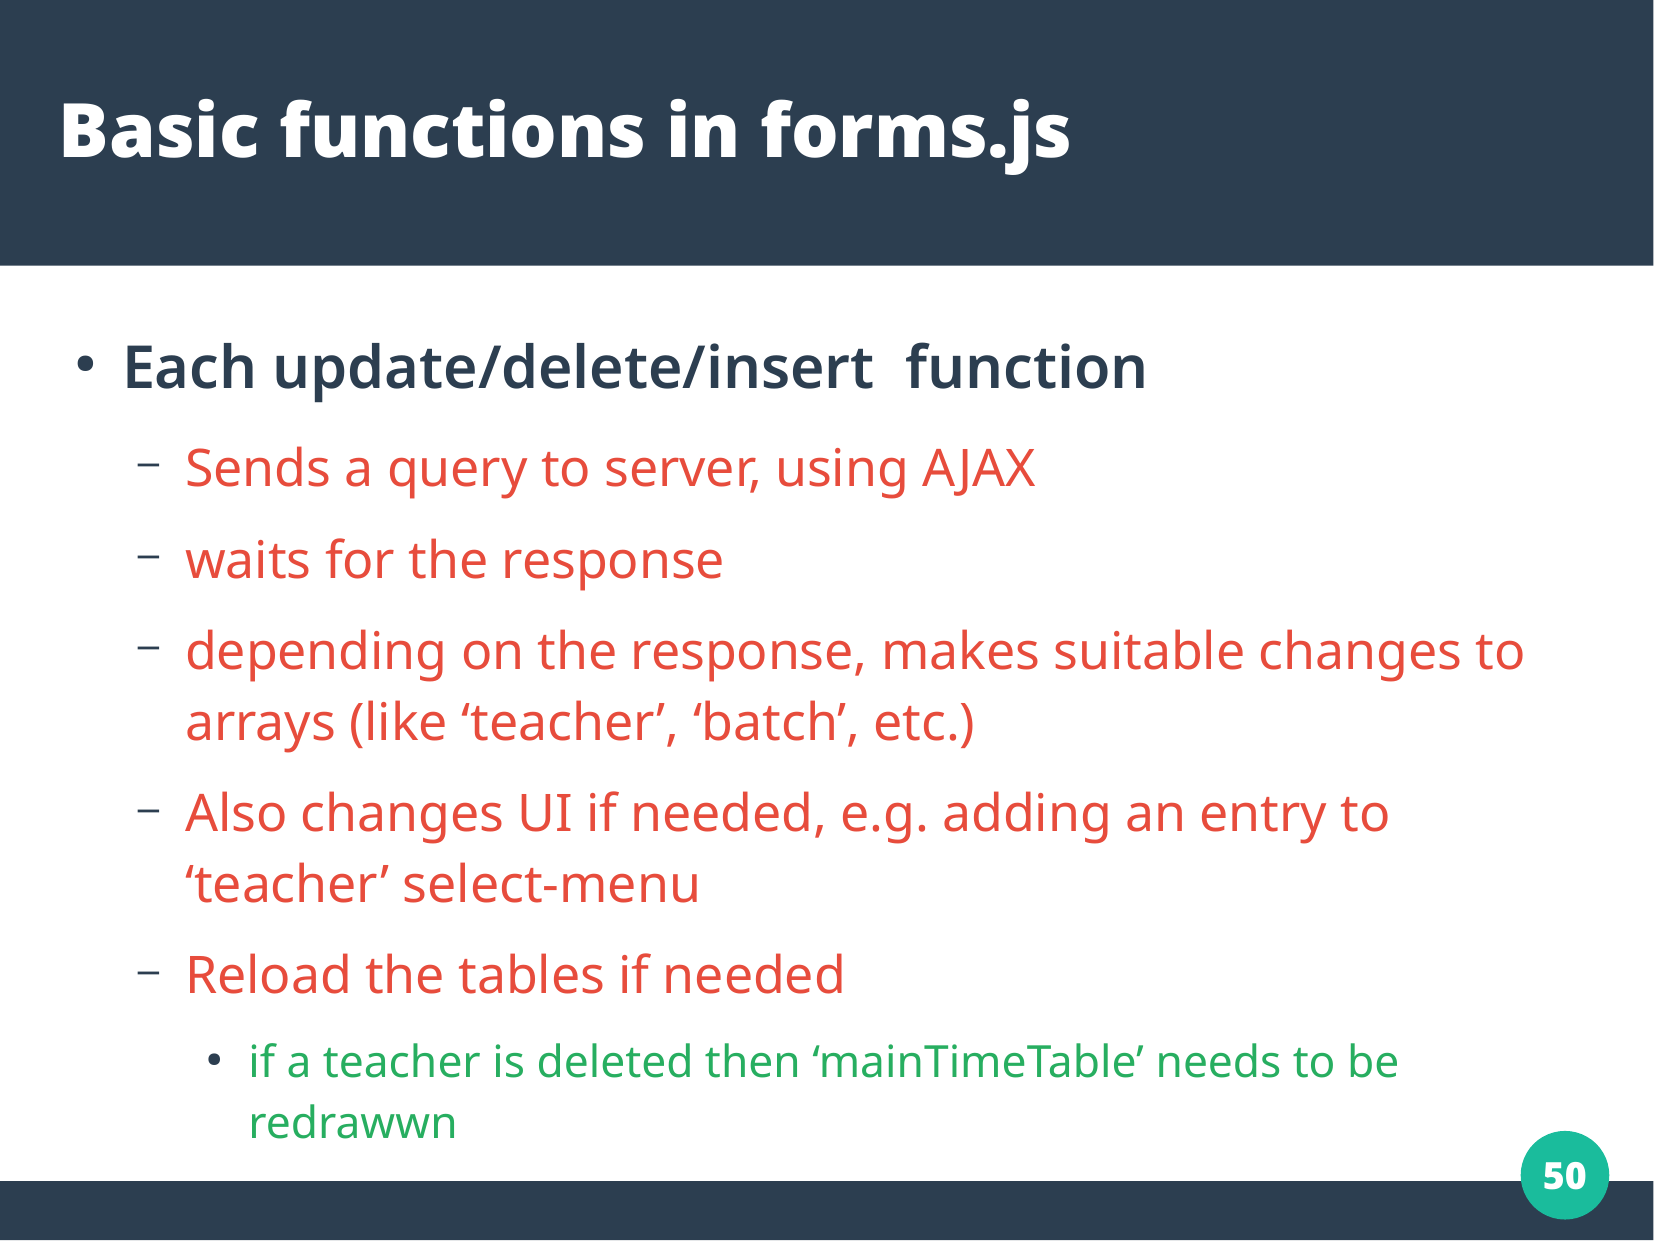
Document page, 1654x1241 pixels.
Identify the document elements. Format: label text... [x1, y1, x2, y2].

list Each update/delete/insert function Sends a query to server, using AJAX waits for the response depending on the response, makes suitable changes to arrays (like ‘teacher’, ‘batch’, etc.) Also changes UI if needed, e.g. adding an entry to ‘teacher’ select-menu Reload the tables if needed if a teacher is deleted then ‘mainTimeTable’ needs to be redrawwn [59, 324, 1595, 1152]
title Basic functions in forms.js [59, 49, 1595, 207]
